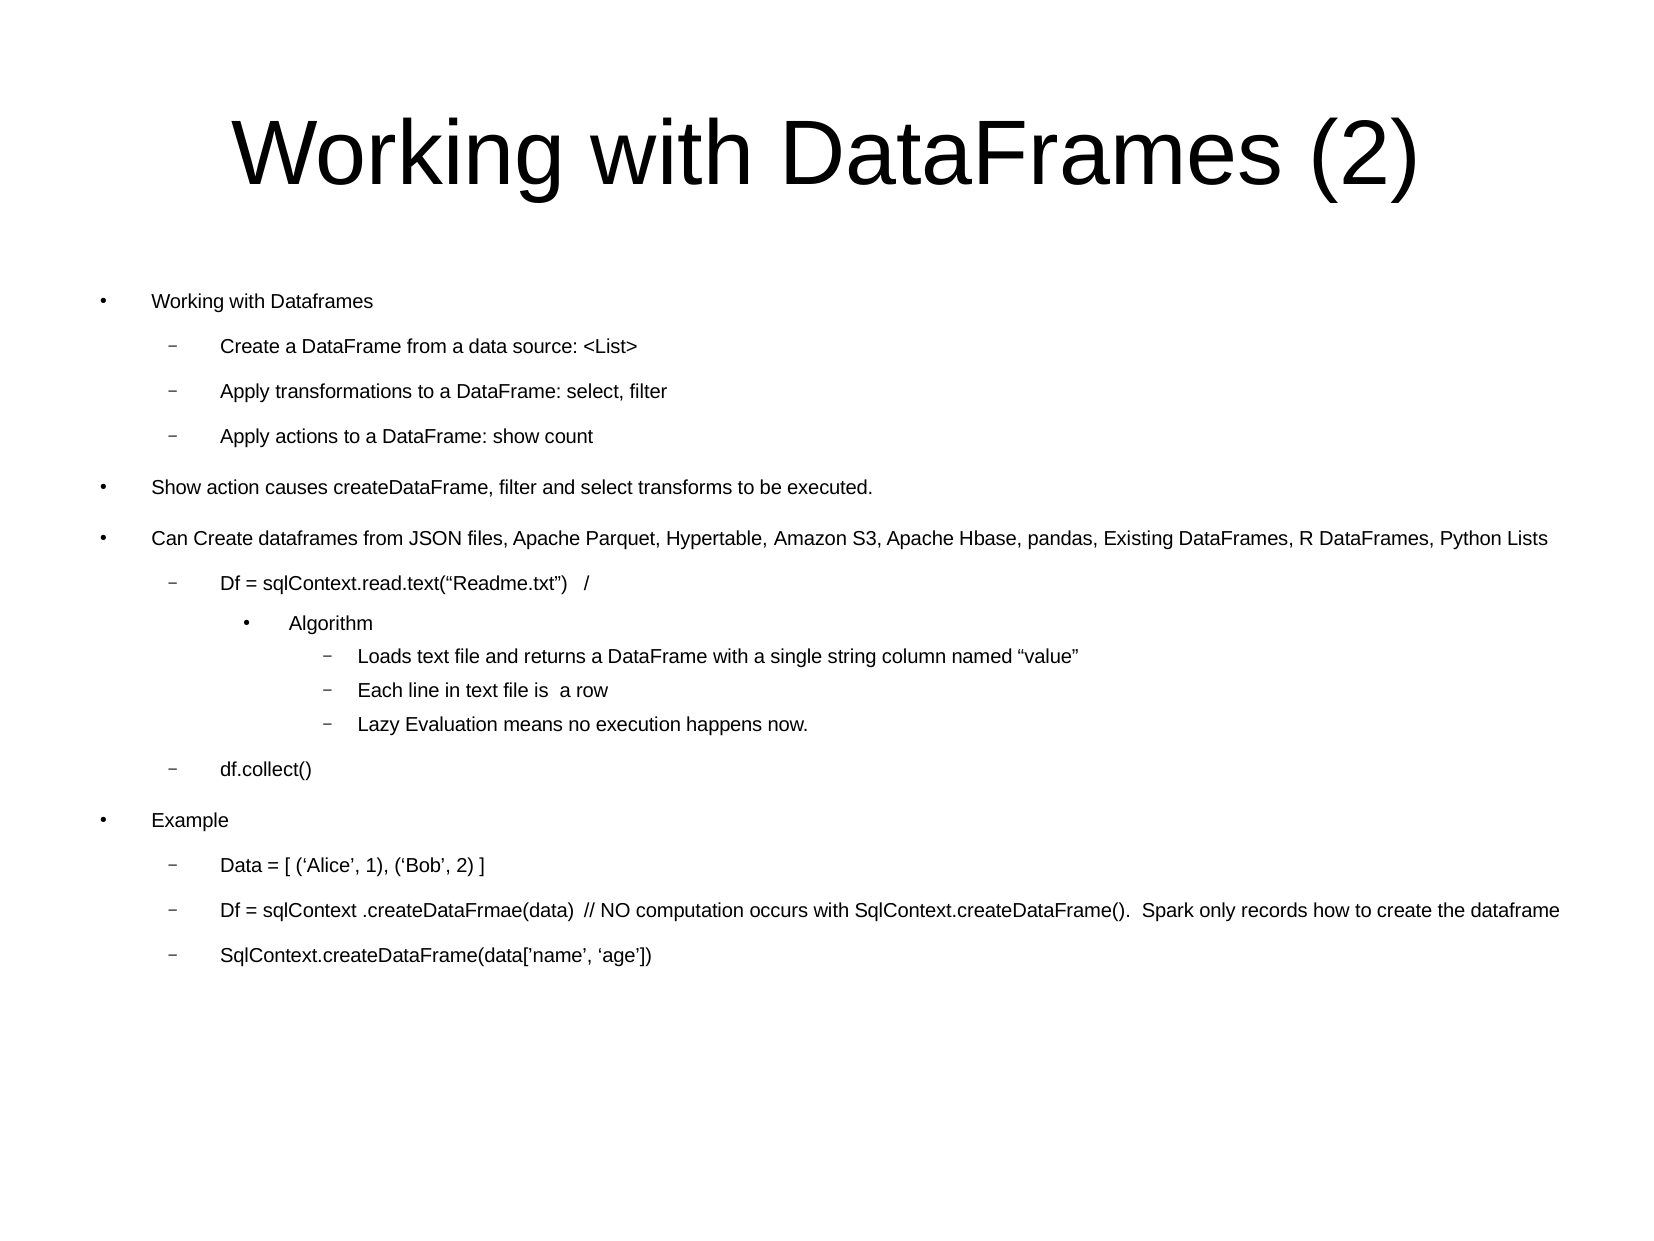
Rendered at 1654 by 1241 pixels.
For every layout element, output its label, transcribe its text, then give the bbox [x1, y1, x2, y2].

list Working with Dataframes Create a DataFrame from a data source: <List> Apply transformations to a DataFrame: select, filter Apply actions to a DataFrame: show count Show action causes createDataFrame, filter and select transforms to be executed. Can Create dataframes from JSON files, Apache Parquet, Hypertable, Amazon S3, Apache Hbase, pandas, Existing DataFrames, R DataFrames, Python Lists Df = sqlContext.read.text(“Readme.txt”) / Algorithm Loads text file and returns a DataFrame with a single string column named “value” Each line in text file is a row Lazy Evaluation means no execution happens now. df.collect() Example Data = [ (‘Alice’, 1), (‘Bob’, 2) ] Df = sqlContext .createDataFrmae(data) // NO computation occurs with SqlContext.createDataFrame(). Spark only records how to create the dataframe SqlContext.createDataFrame(data[’name’, ‘age’]) [82, 290, 1571, 1010]
title Working with DataFrames (2) [82, 49, 1571, 257]
